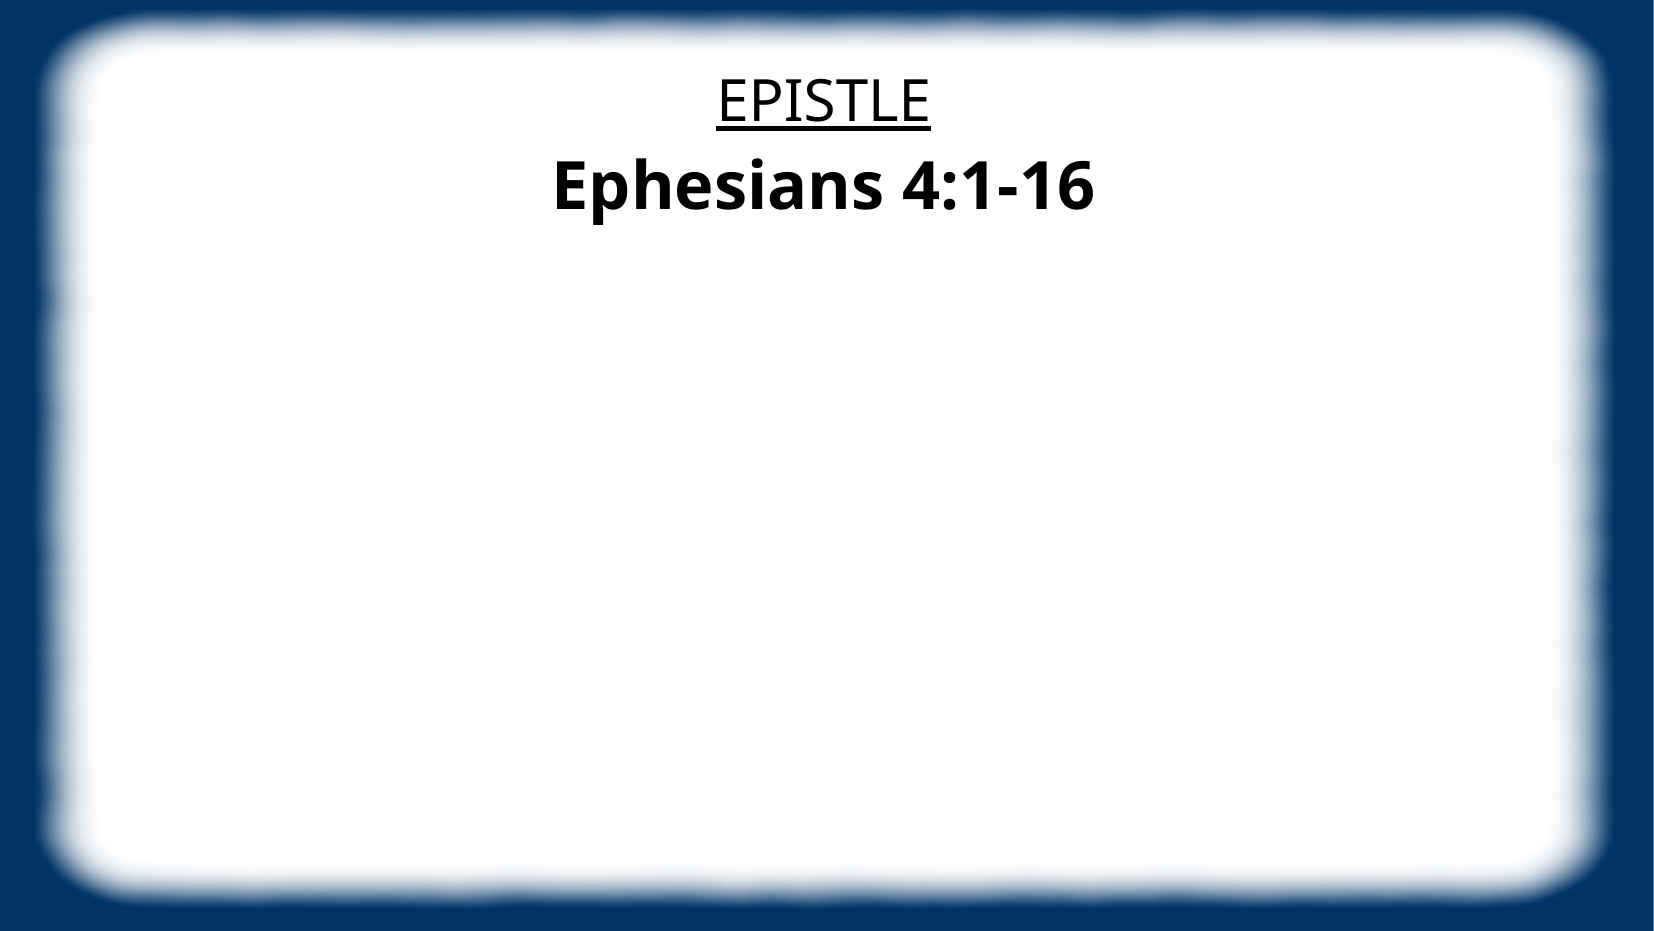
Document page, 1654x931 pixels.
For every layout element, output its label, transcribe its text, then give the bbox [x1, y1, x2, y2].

picture [0, 0, 1654, 931]
text_box EPISTLE Ephesians 4:1-16 [103, 51, 1544, 233]
